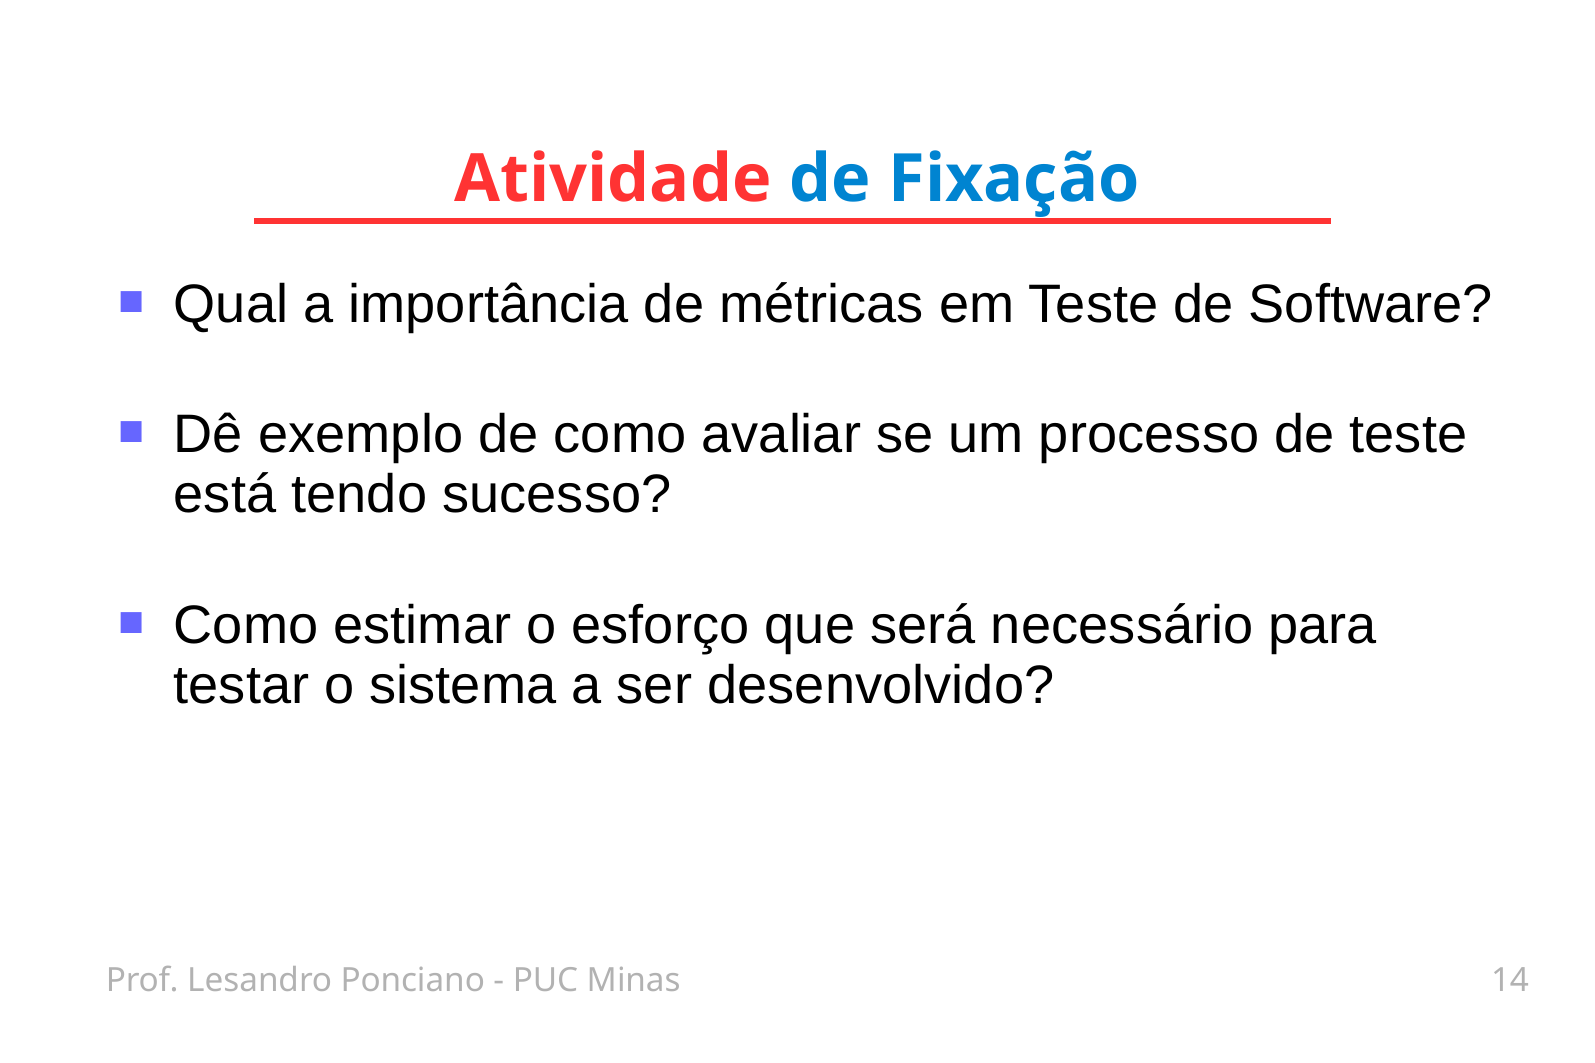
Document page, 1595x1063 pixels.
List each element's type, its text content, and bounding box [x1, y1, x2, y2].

list Qual a importância de métricas em Teste de Software? Dê exemplo de como avaliar se um processo de teste está tendo sucesso? Como estimar o esforço que será necessário para testar o sistema a ser desenvolvido? [102, 273, 1506, 917]
title Atividade de Fixação [132, 96, 1462, 255]
